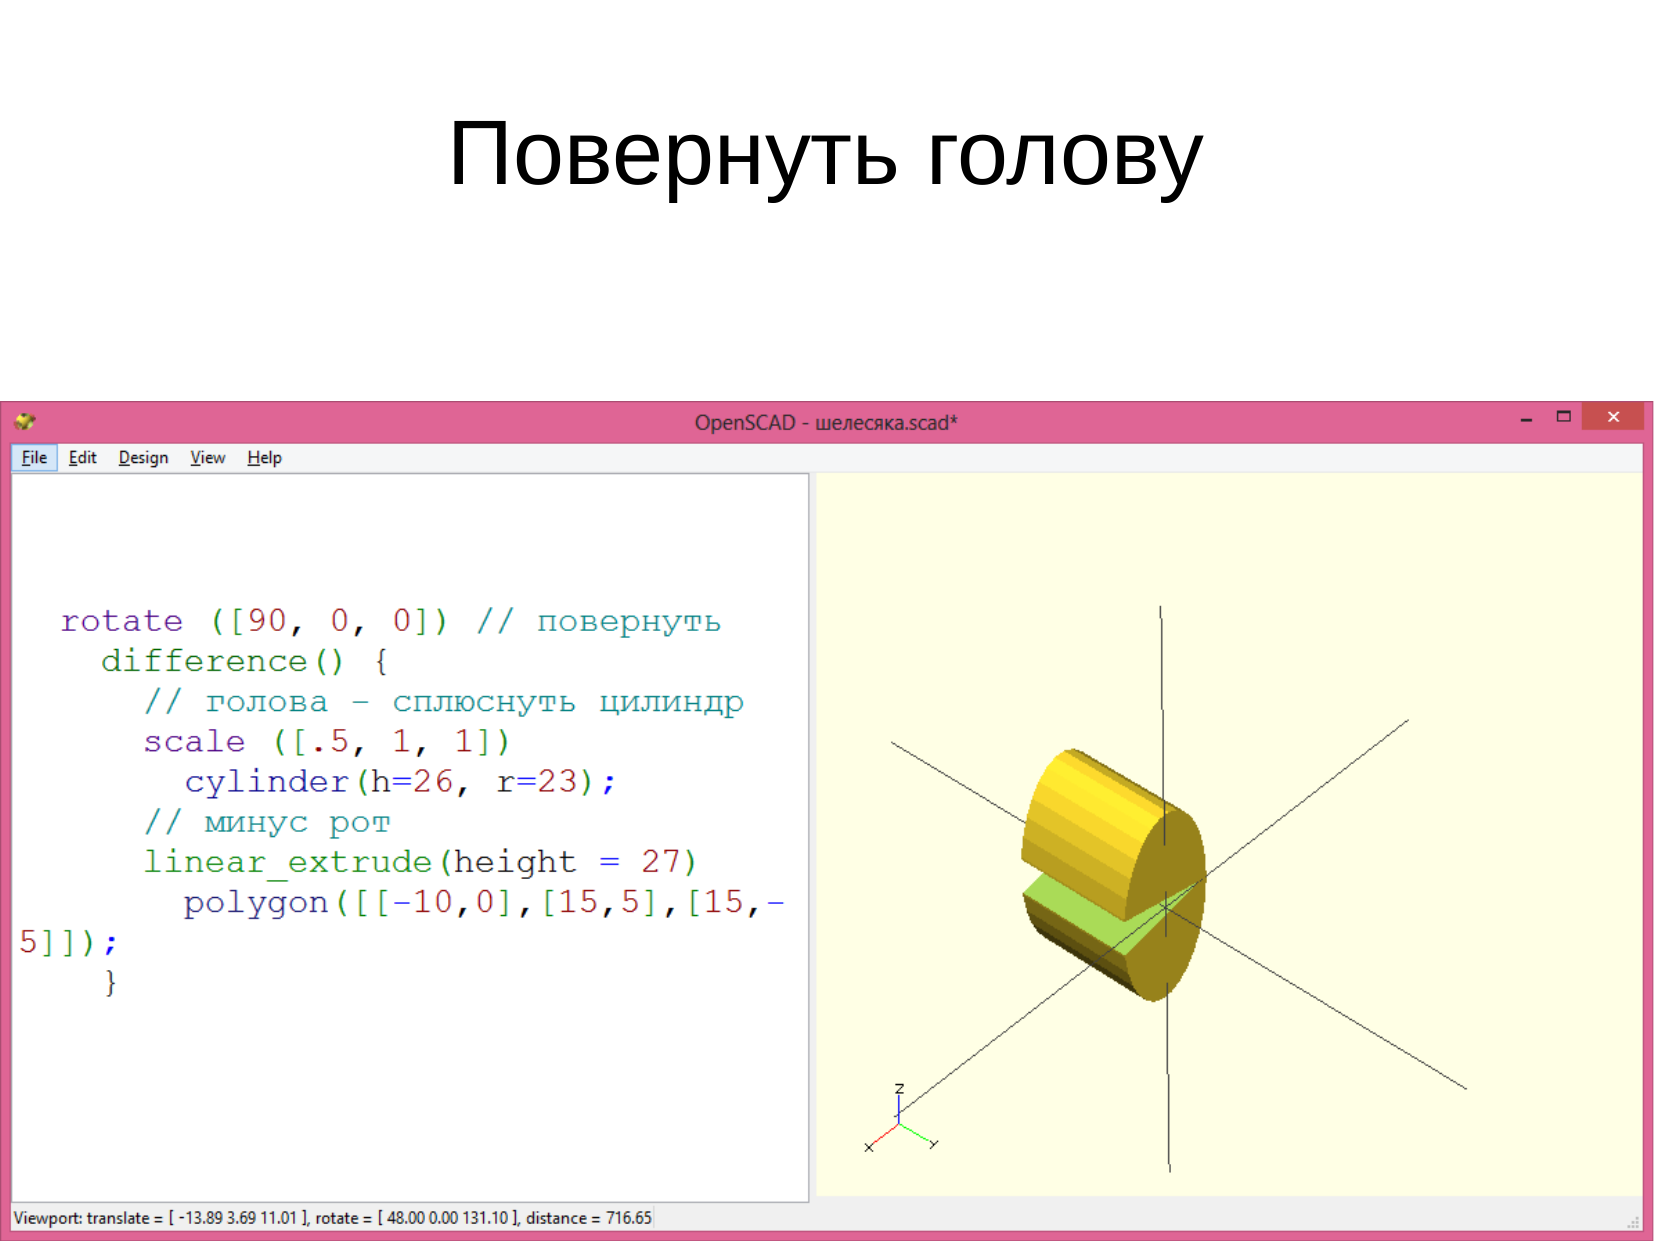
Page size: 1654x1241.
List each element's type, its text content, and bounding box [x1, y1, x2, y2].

picture [0, 401, 1654, 1241]
title Повернуть голову [82, 49, 1571, 257]
